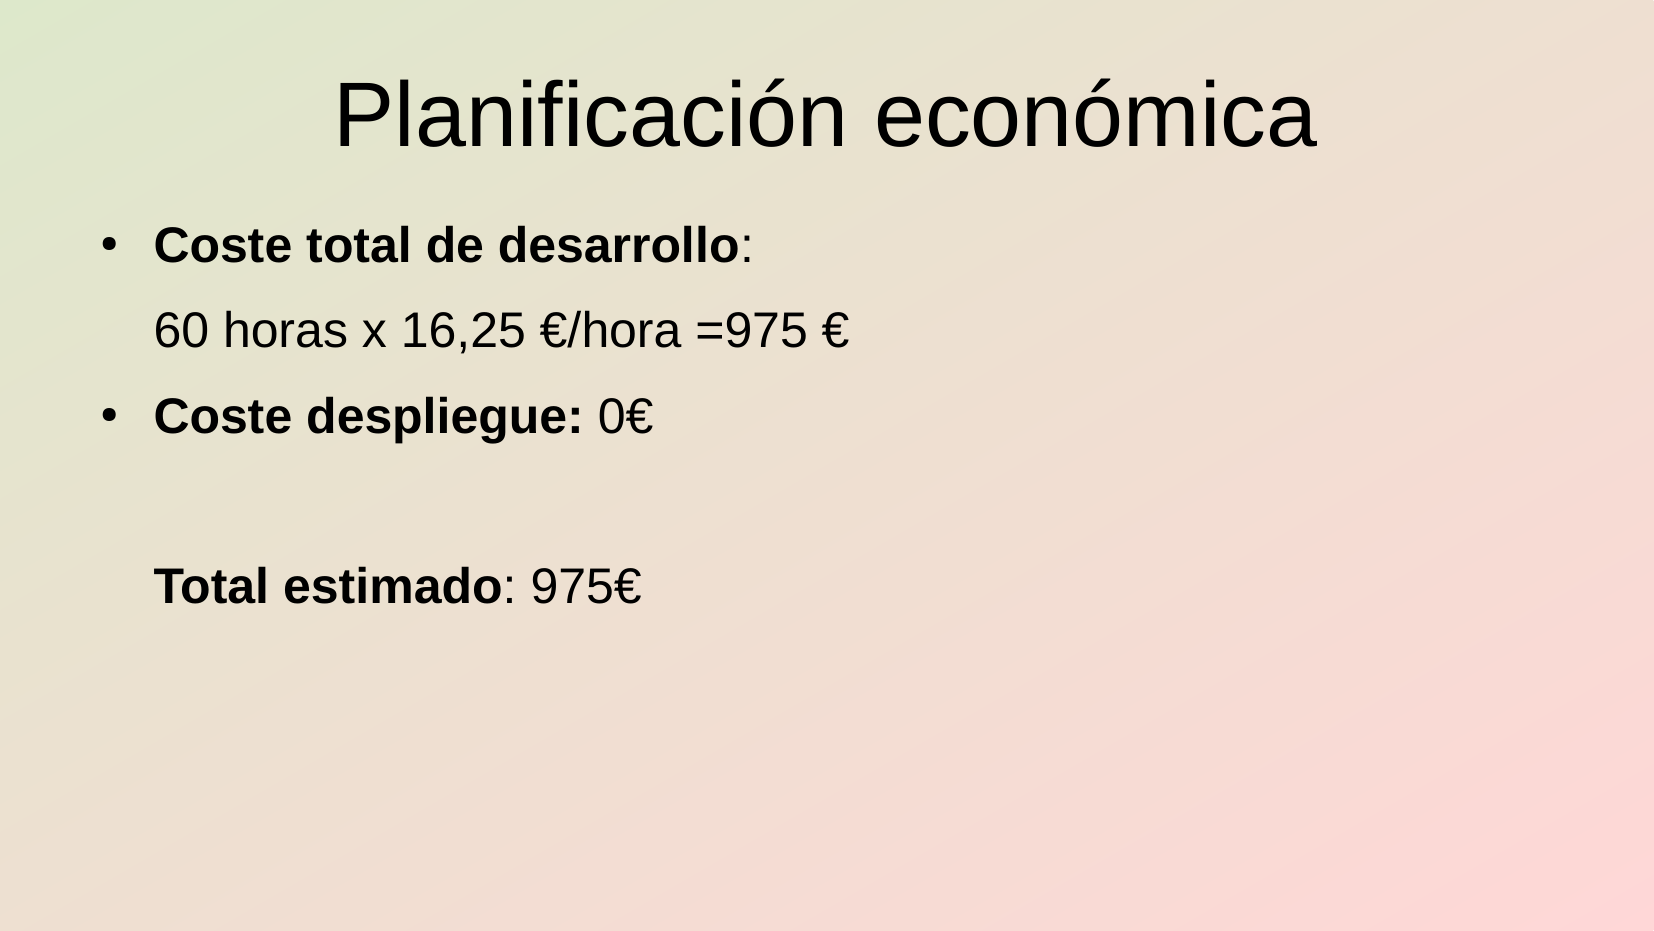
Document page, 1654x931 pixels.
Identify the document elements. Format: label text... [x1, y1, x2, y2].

title Planificación económica [82, 37, 1571, 193]
list Coste total de desarrollo: 60 horas x 16,25 €/hora =975 € Coste despliegue: 0€ Total estimado: 975€ [82, 217, 1571, 757]
